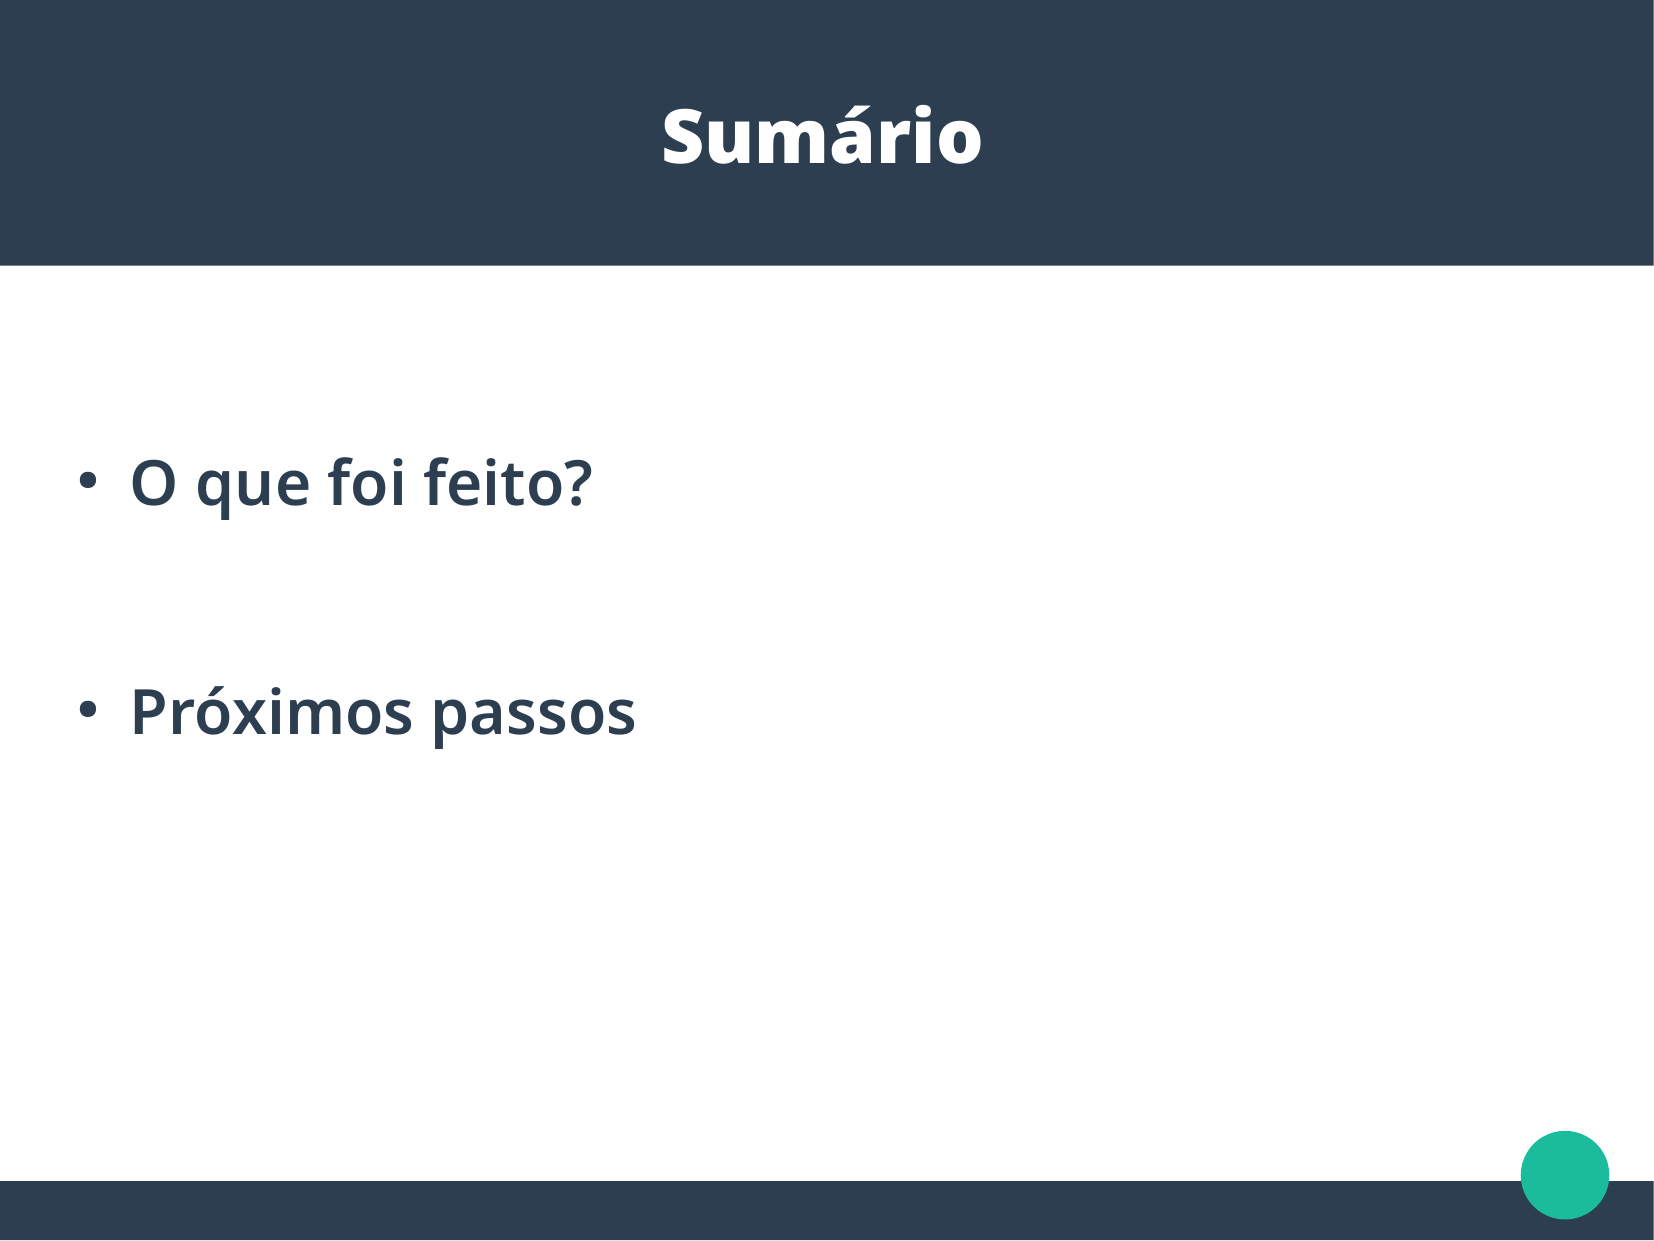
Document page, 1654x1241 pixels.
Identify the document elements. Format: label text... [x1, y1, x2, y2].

title Sumário [661, 55, 1016, 213]
list O que foi feito? Próximos passos [59, 324, 1595, 1152]
